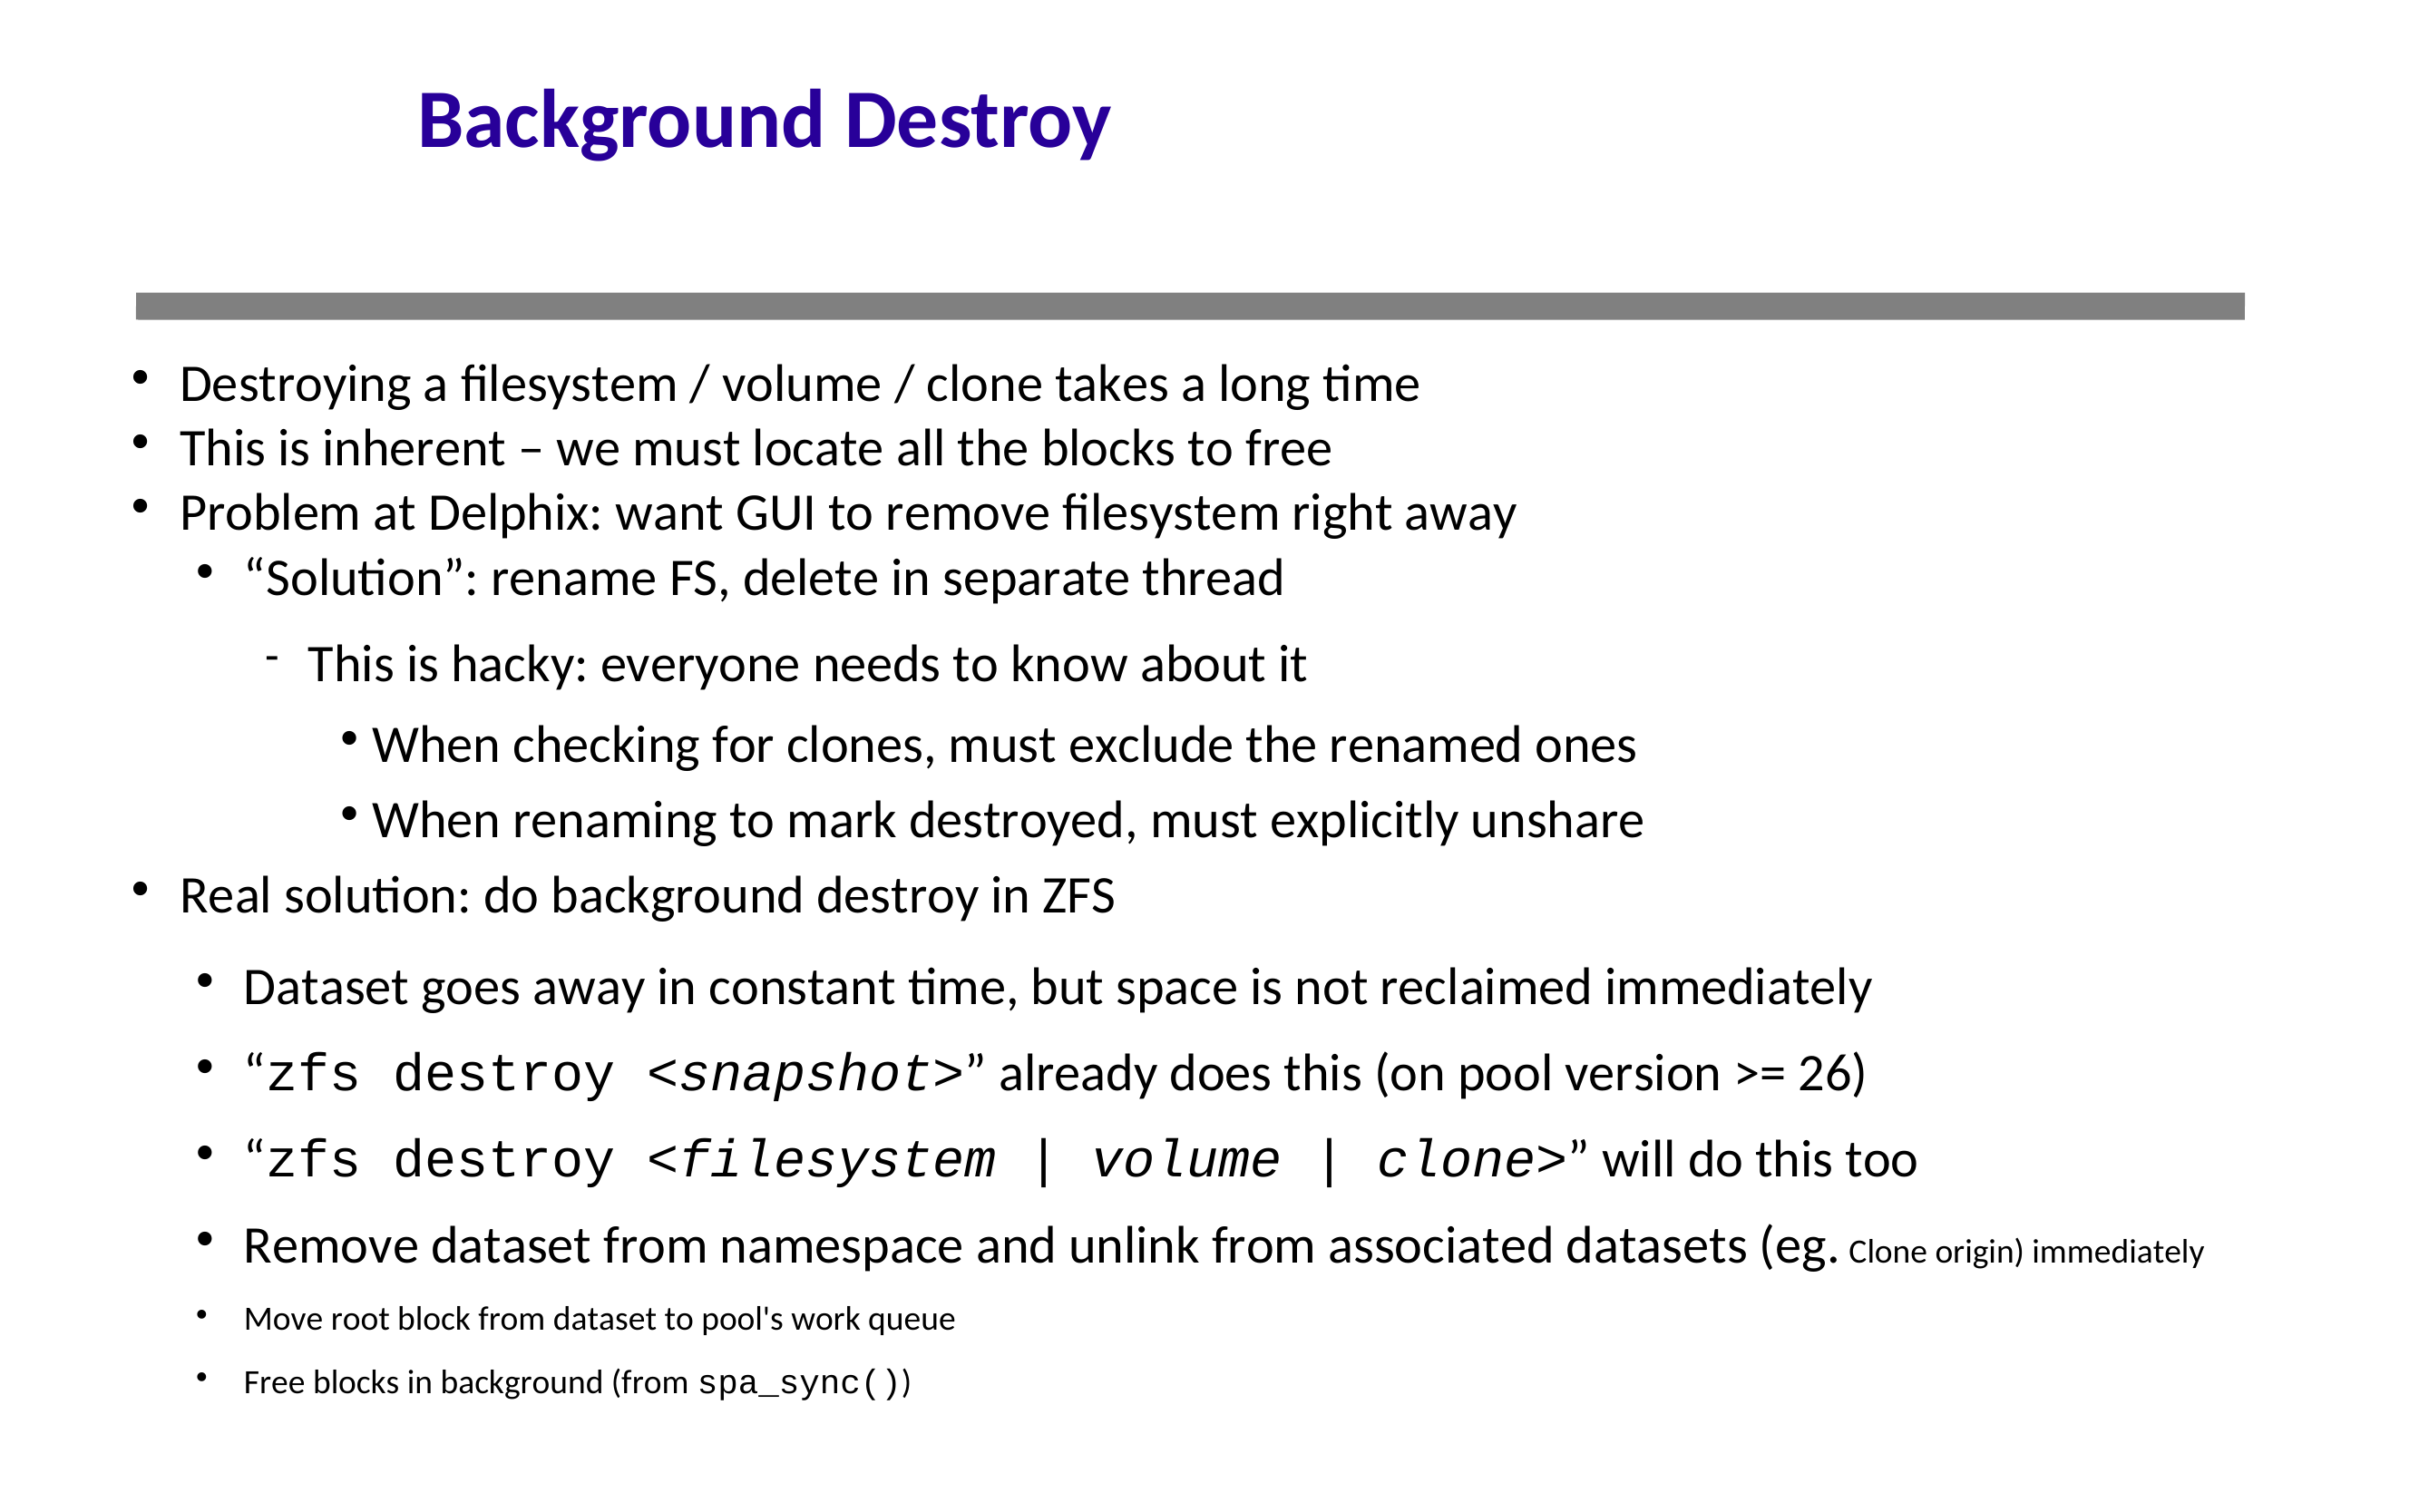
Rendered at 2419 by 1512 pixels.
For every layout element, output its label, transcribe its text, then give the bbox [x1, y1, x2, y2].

title Background Destroy [238, 41, 1292, 211]
text_box Destroying a filesystem / volume / clone takes a long time This is inherent – we must locate all the blocks to free Problem at Delphix: want GUI to remove filesystem right away “Solution”: rename FS, delete in separate thread This is hacky: everyone needs to know about it When checking for clones, must exclude the renamed ones When renaming to mark destroyed, must explicitly unshare Real solution: do background destroy in ZFS Dataset goes away in constant time, but space is not reclaimed immediately “zfs destroy <snapshot>” already does this (on pool version >= 26) “zfs destroy <filesystem | volume | clone>” will do this too Remove dataset from namespace and unlink from associated datasets (eg. Clone origin) immediately Move root block from dataset to pool's work queue Free blocks in background (from spa_sync()) [102, 340, 2314, 1497]
